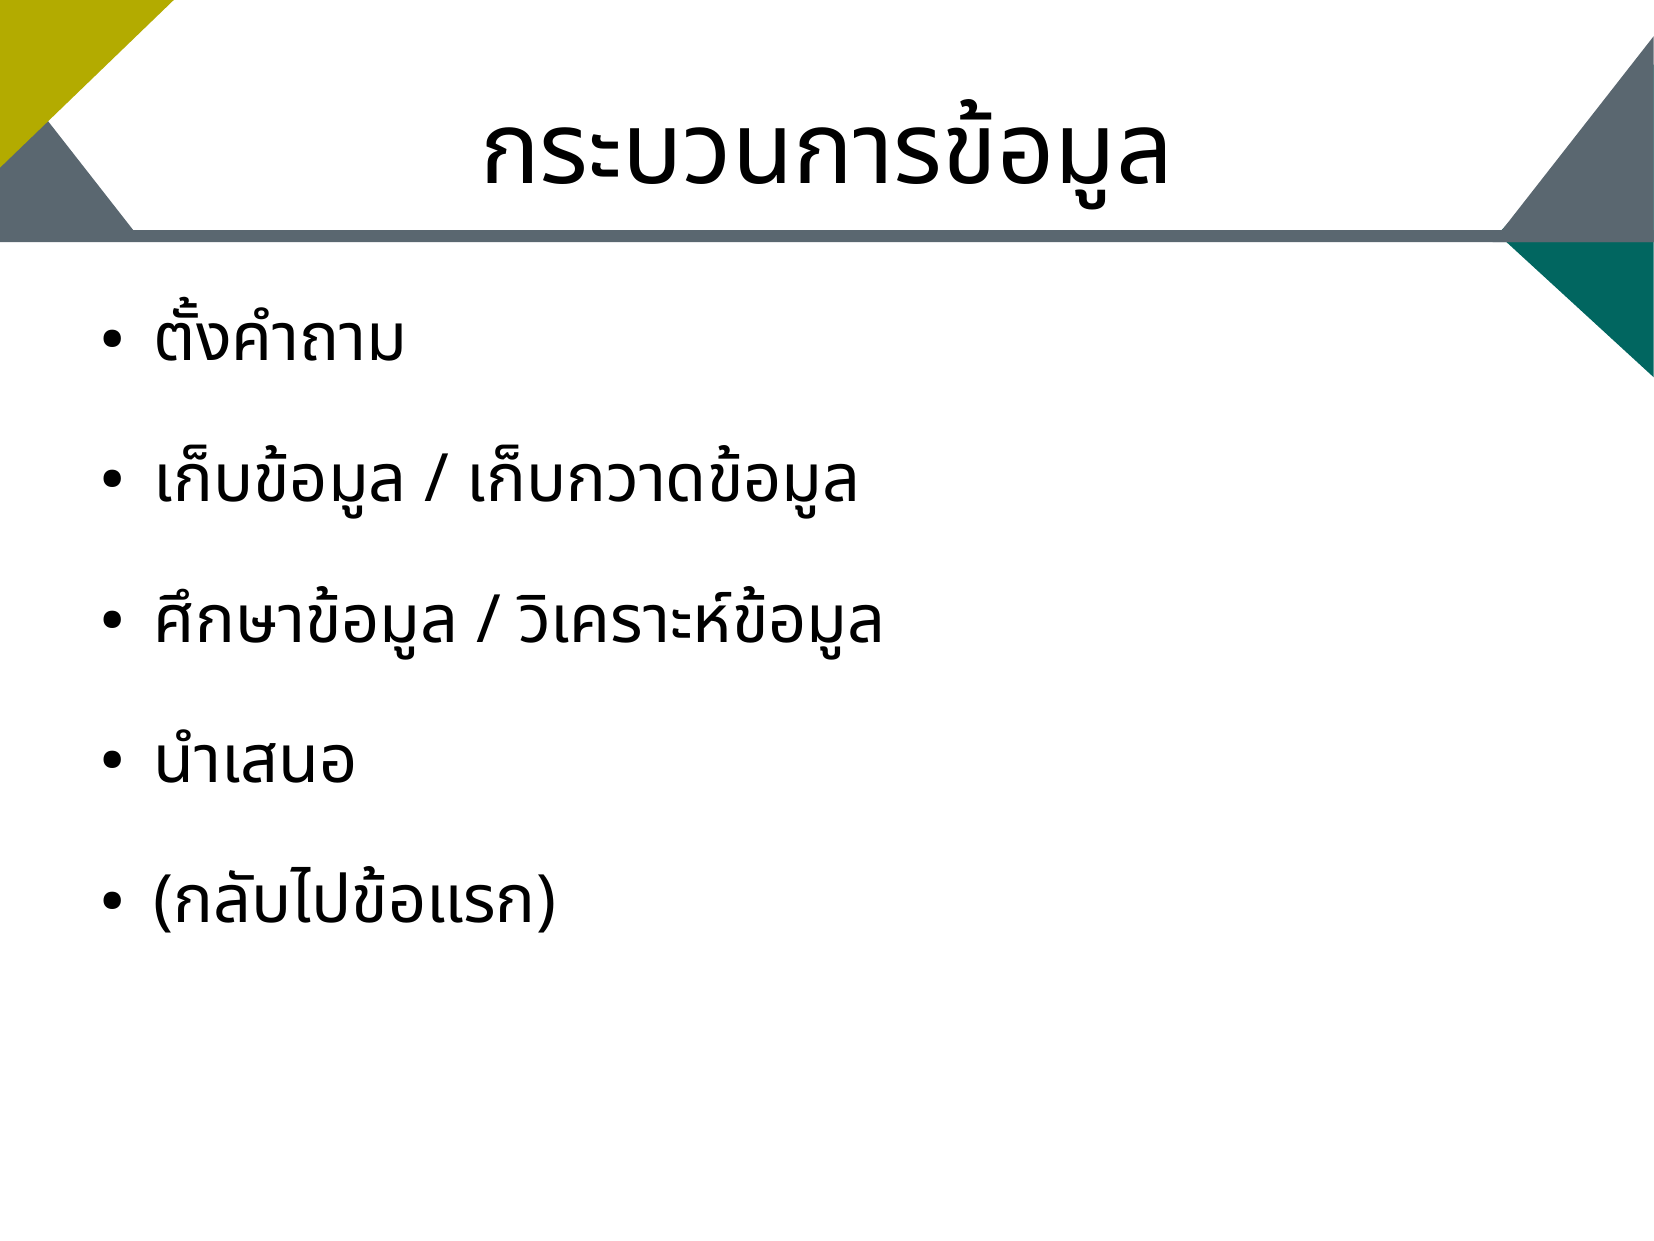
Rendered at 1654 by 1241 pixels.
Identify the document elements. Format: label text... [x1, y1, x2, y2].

list ตั้งคำถาม เก็บข้อมูล / เก็บกวาดข้อมูล ศึกษาข้อมูล / วิเคราะห์ข้อมูล นำเสนอ (กลับไปข้อแรก) [82, 290, 1571, 1108]
title กระบวนการข้อมูล [82, 49, 1571, 257]
